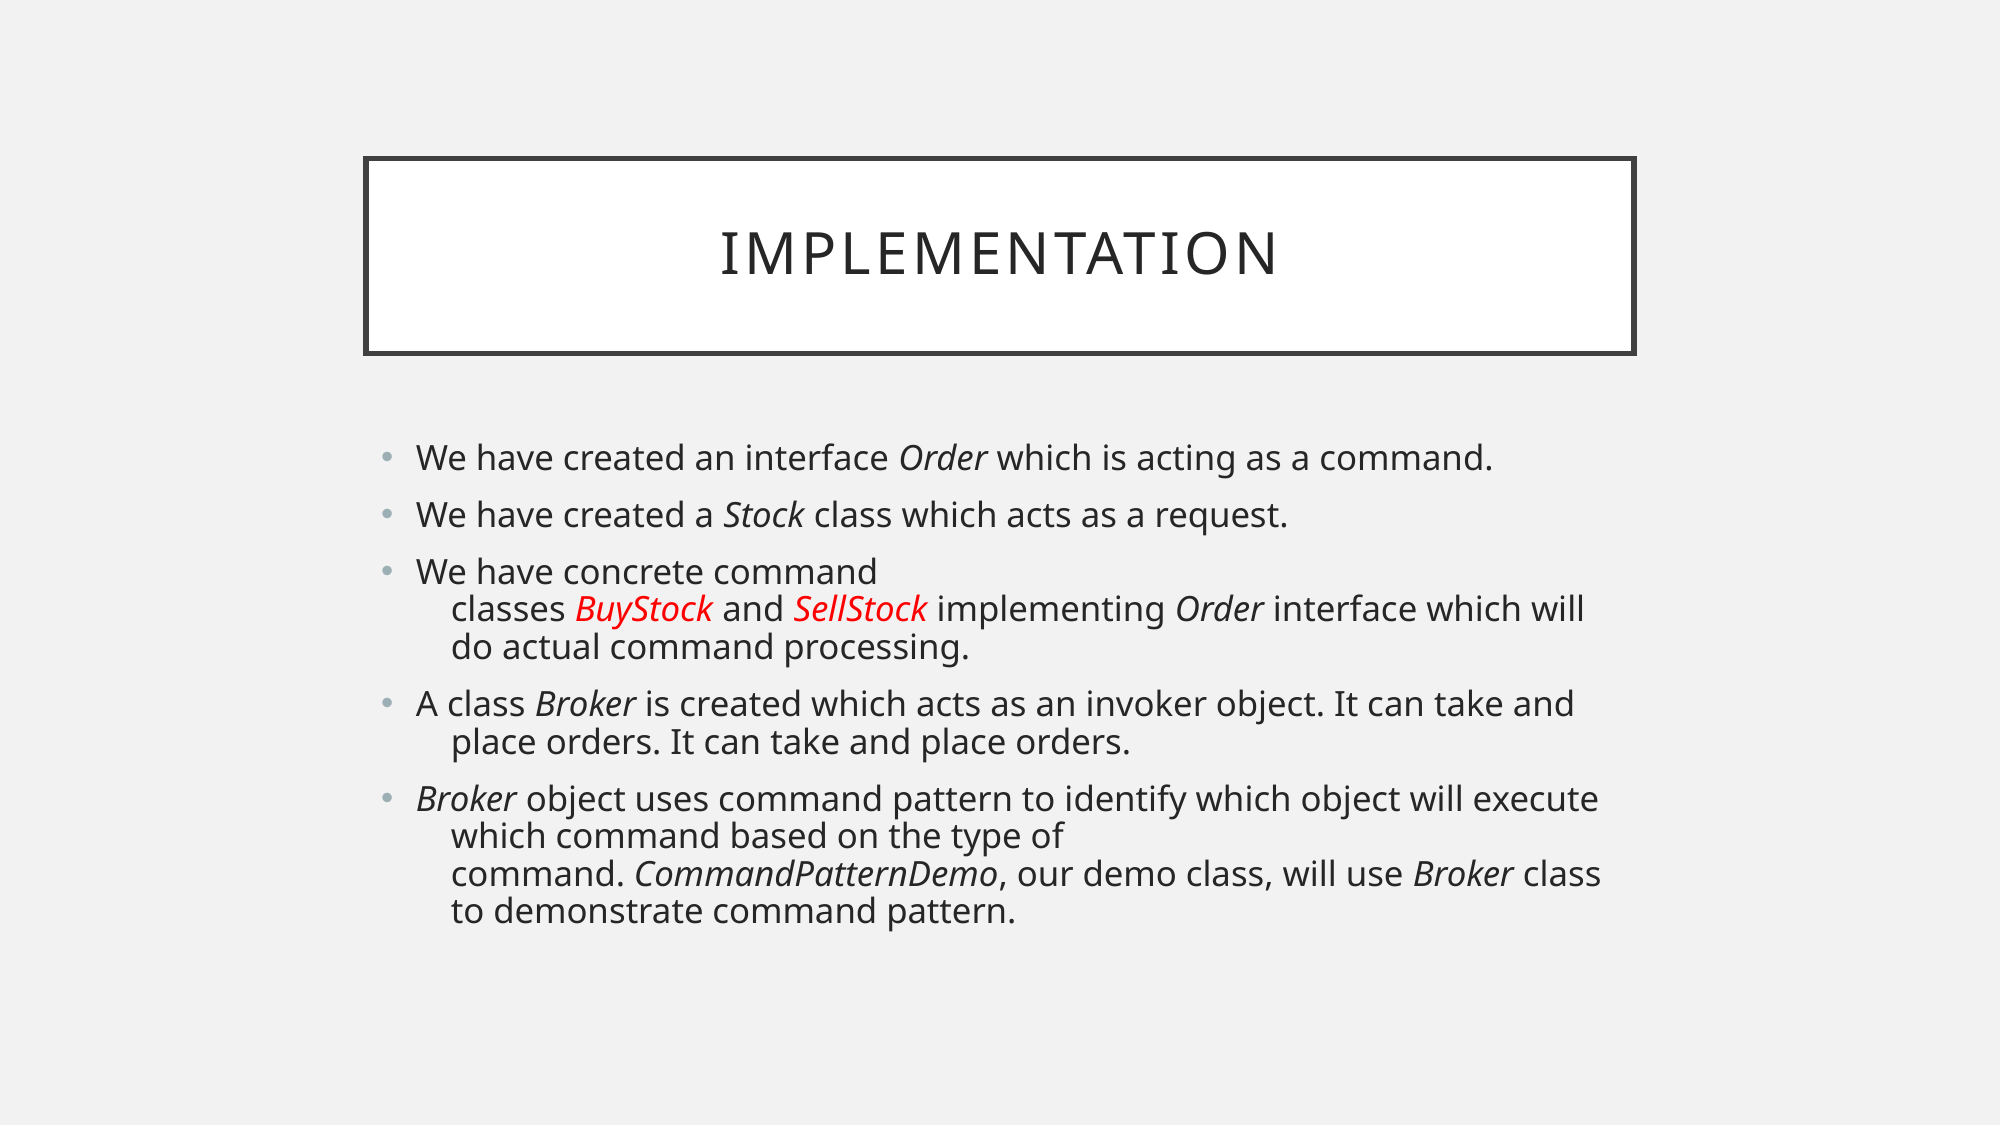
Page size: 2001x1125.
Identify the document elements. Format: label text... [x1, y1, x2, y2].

list We have created an interface Order which is acting as a command. We have created a Stock class which acts as a request. We have concrete command classes BuyStock and SellStock implementing Order interface which will do actual command processing. A class Broker is created which acts as an invoker object. It can take and place orders. It can take and place orders. Broker object uses command pattern to identify which object will execute which command based on the type of command. CommandPatternDemo, our demo class, will use Broker class to demonstrate command pattern. [366, 432, 1634, 942]
title Implementation [366, 158, 1634, 354]
